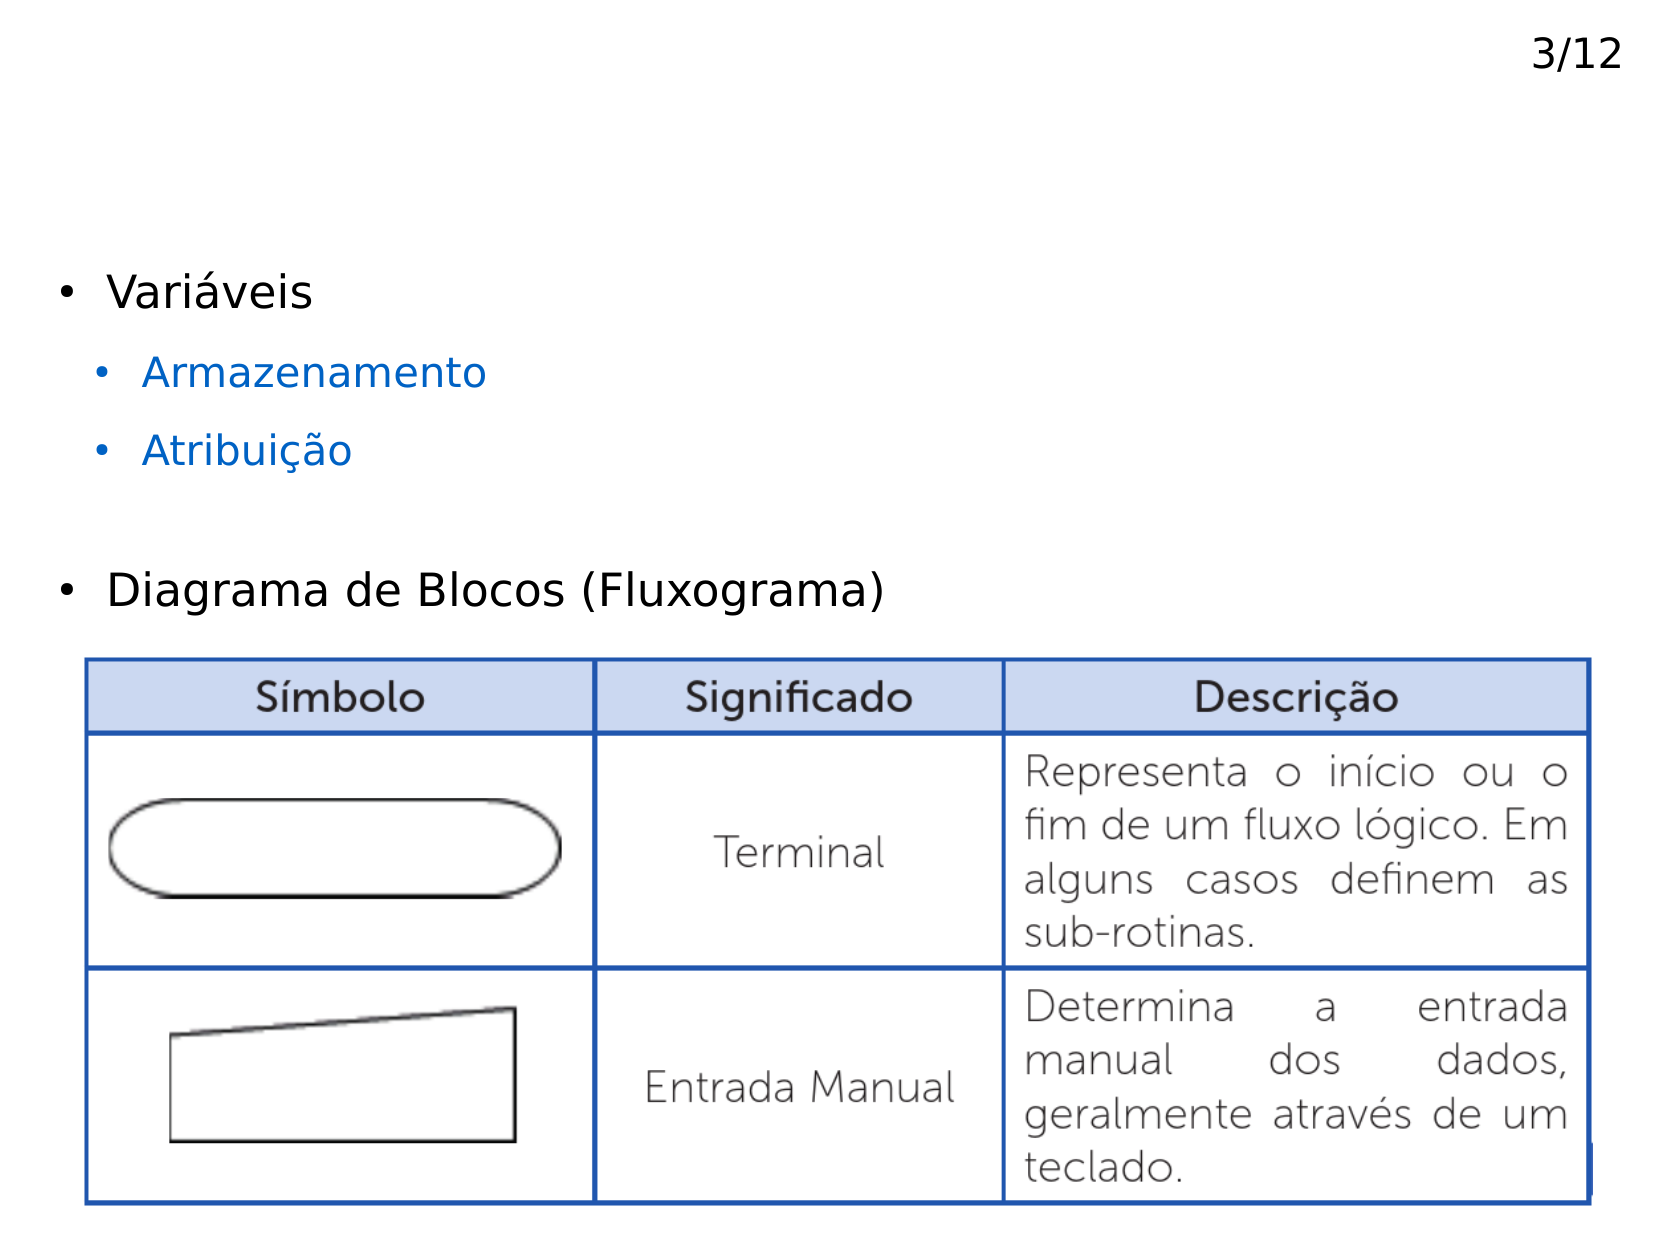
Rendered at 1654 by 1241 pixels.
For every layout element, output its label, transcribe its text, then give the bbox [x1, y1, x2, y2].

picture [82, 655, 1593, 1211]
list Variáveis Armazenamento Atribuição Diagrama de Blocos (Fluxograma) [59, 265, 1625, 1211]
